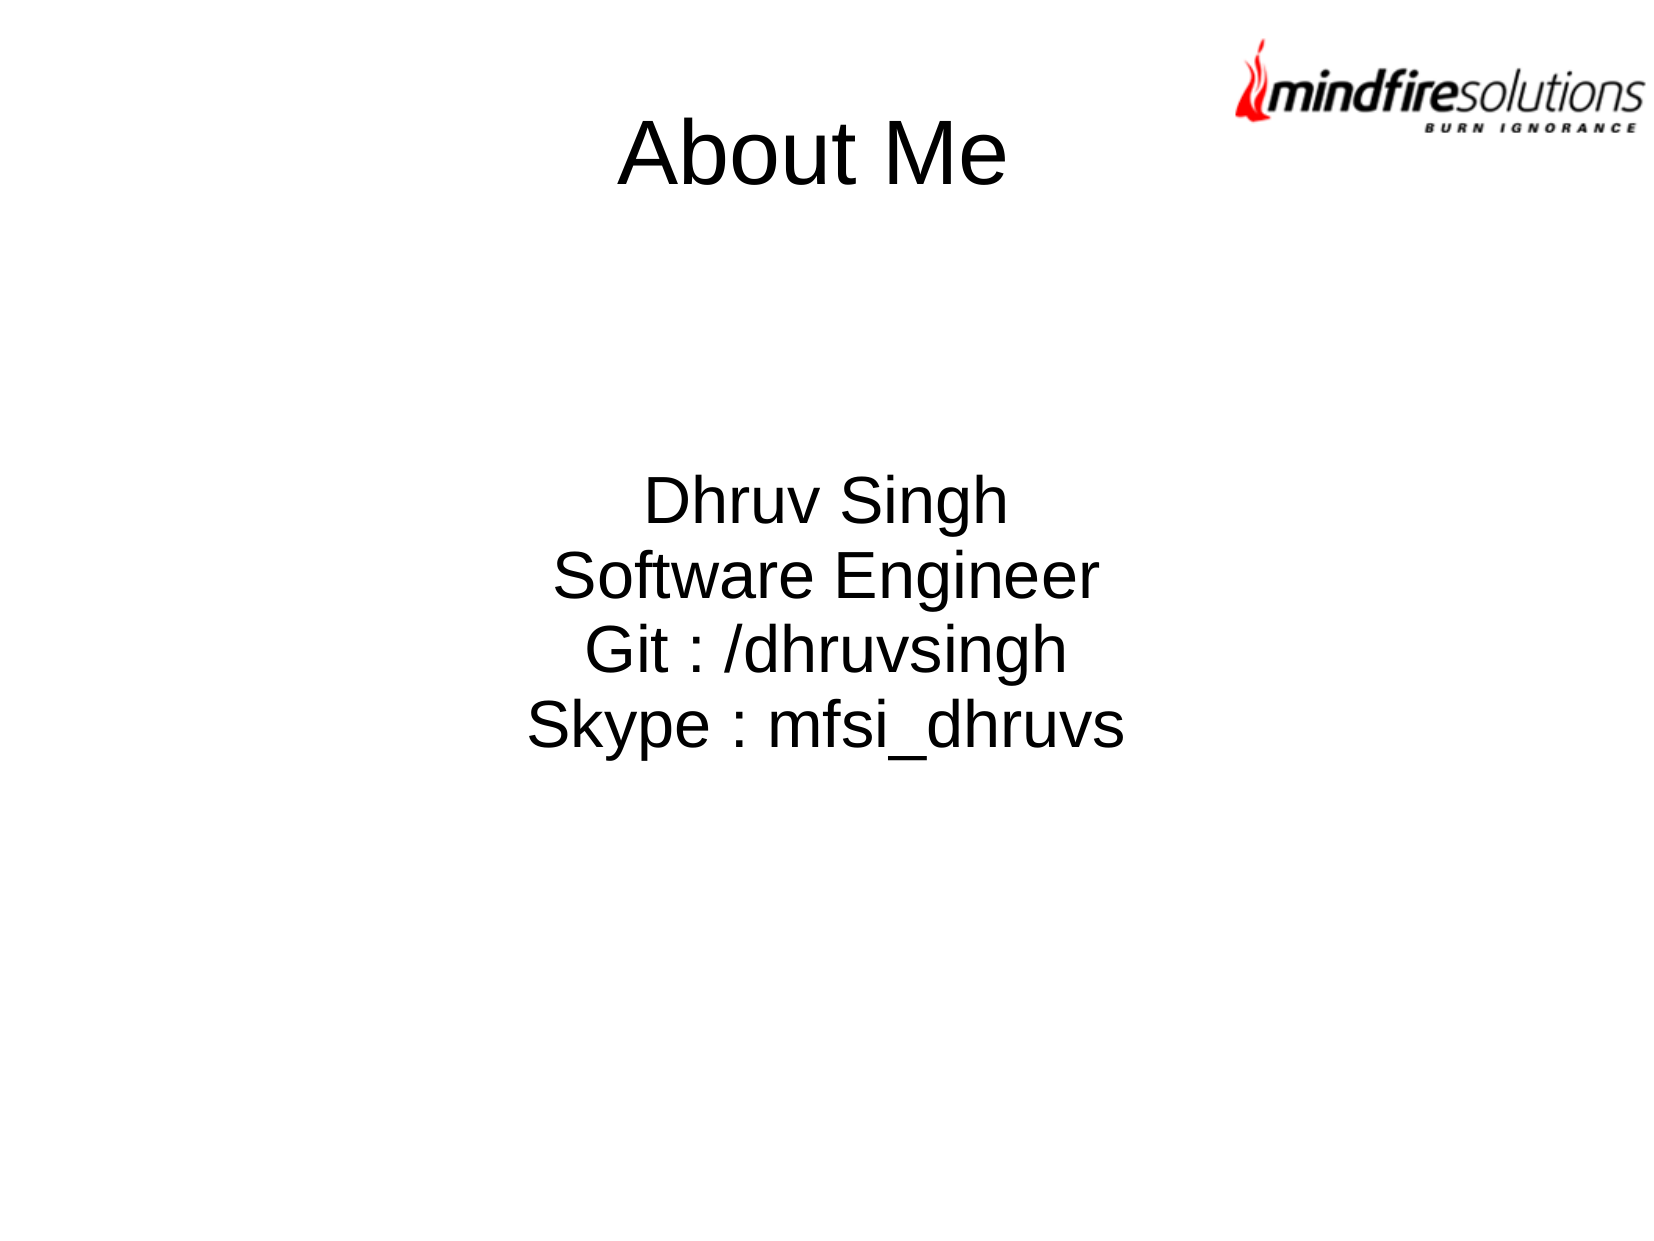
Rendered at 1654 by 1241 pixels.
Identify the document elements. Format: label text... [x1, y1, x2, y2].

picture [1228, 4, 1652, 166]
subtitle Dhruv Singh Software Engineer Git : /dhruvsingh Skype : mfsi_dhruvs [82, 290, 1571, 1010]
title About Me [82, 49, 1571, 257]
